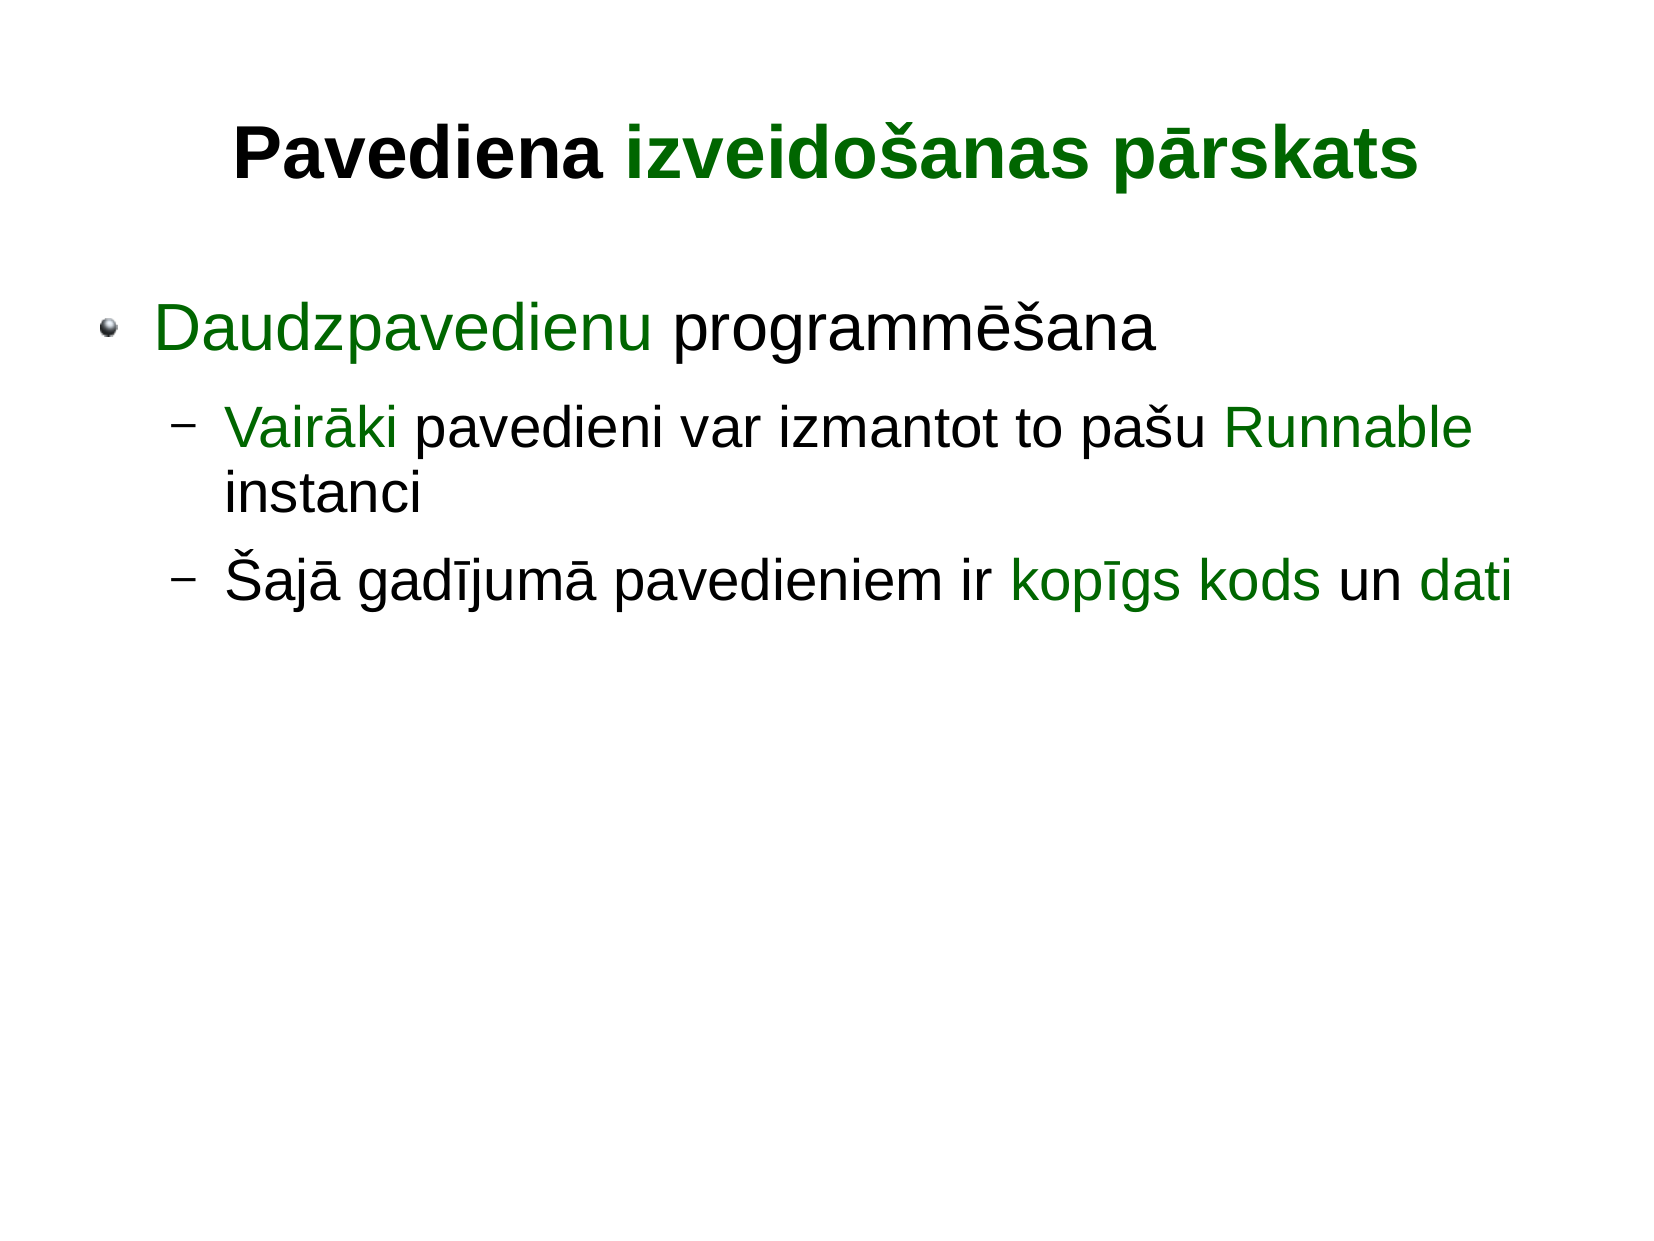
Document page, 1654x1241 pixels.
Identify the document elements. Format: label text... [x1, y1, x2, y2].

list Daudzpavedienu programmēšana Vairāki pavedieni var izmantot to pašu Runnable instanci Šajā gadījumā pavedieniem ir kopīgs kods un dati [82, 290, 1538, 1010]
title Pavediena izveidošanas pārskats [82, 49, 1571, 257]
